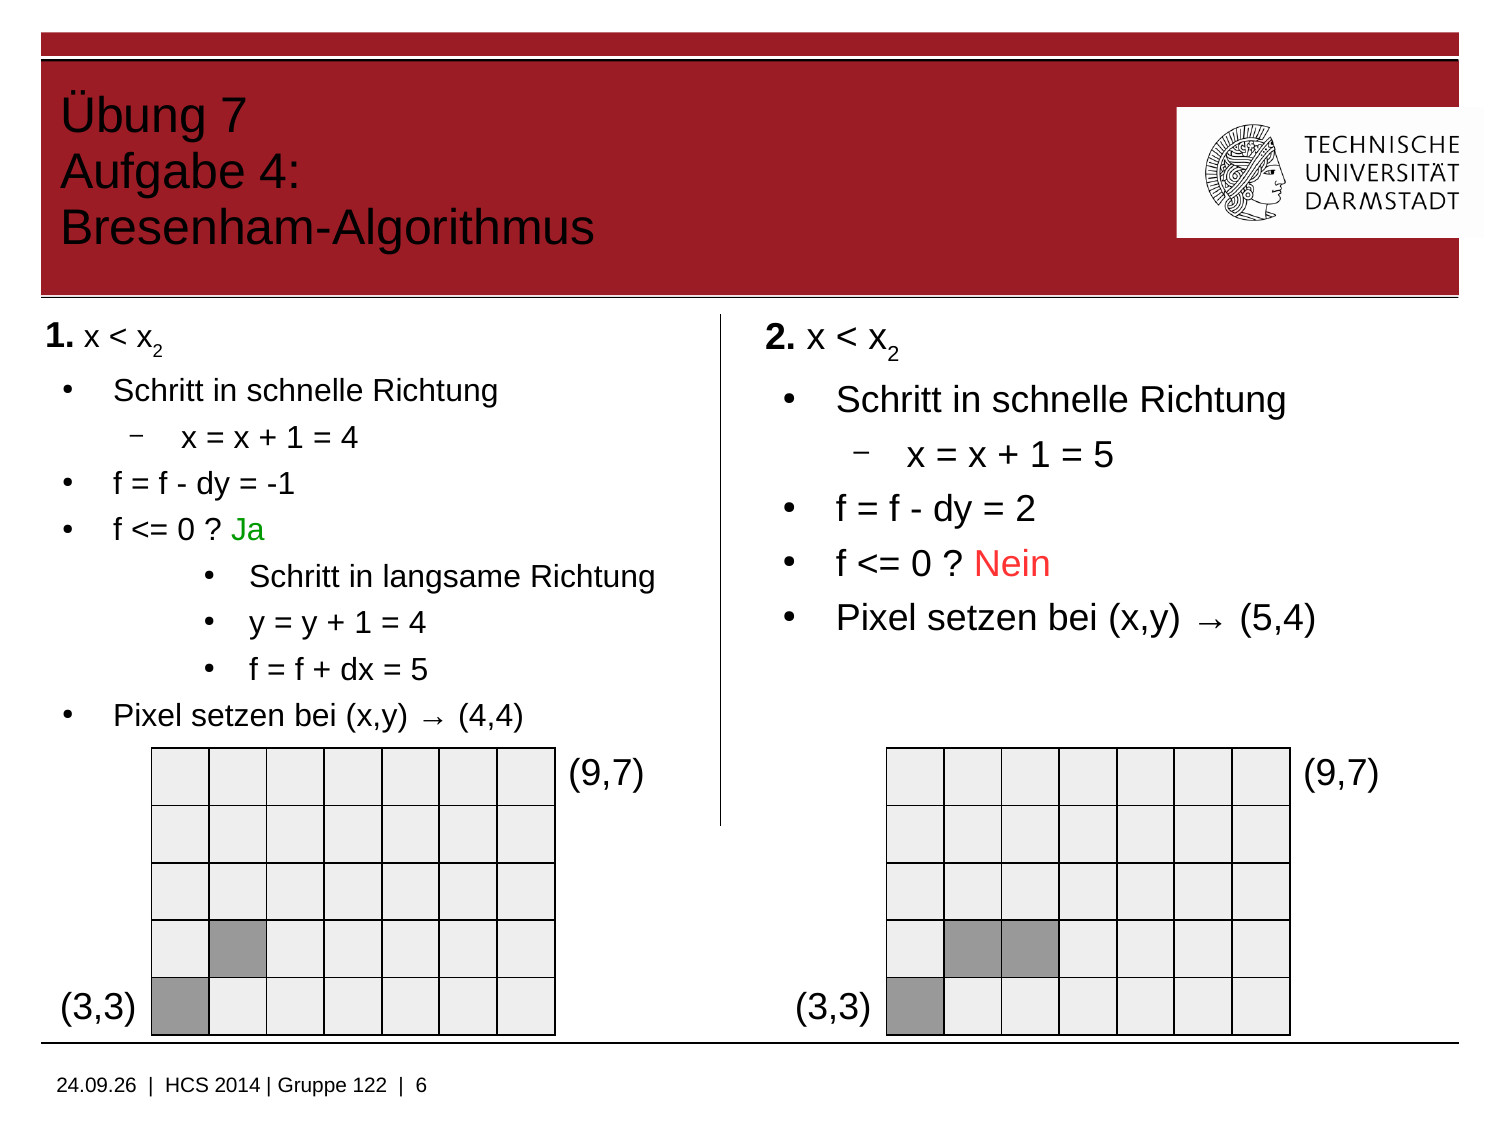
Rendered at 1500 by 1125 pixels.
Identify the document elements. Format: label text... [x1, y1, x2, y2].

table_cell [1118, 978, 1173, 1034]
list 1. x < x2 Schritt in schnelle Richtung x = x + 1 = 4 f = f - dy = -1 f <= 0 ? Ja Schritt in langsame Richtung y = y + 1 = 4 f = f + dx = 5 Pixel setzen bei (x,y) → (4,4) [45, 301, 706, 736]
table_cell [1175, 806, 1231, 862]
table_header [383, 749, 438, 805]
table_header [152, 749, 208, 805]
table_cell [1233, 864, 1289, 919]
table_cell [152, 806, 208, 862]
table_cell [383, 921, 438, 977]
table_cell [1060, 806, 1116, 862]
table_cell [267, 864, 323, 919]
table_cell [1175, 864, 1231, 919]
table_cell [945, 978, 1001, 1034]
table_cell [152, 864, 208, 919]
table_header [1233, 749, 1289, 805]
table_cell [1002, 806, 1058, 862]
table_cell [1060, 864, 1116, 919]
table_cell [267, 978, 323, 1034]
table_cell [945, 806, 1001, 862]
table_header [945, 749, 1001, 805]
table_cell [152, 921, 208, 977]
table_cell [383, 978, 438, 1034]
table_cell [1060, 978, 1116, 1034]
table_cell [440, 921, 496, 977]
table_cell [440, 978, 496, 1034]
table_header [1175, 749, 1231, 805]
table_cell [210, 864, 266, 919]
table_cell [887, 921, 943, 977]
text_box (3,3) [45, 978, 152, 1036]
table_cell [1002, 978, 1058, 1034]
table_cell [887, 978, 943, 1034]
table_cell [498, 864, 554, 919]
table_cell [1002, 864, 1058, 919]
list 2. x < x2 Schritt in schnelle Richtung x = x + 1 = 5 f = f - dy = 2 f <= 0 ? Nein Pixel setzen bei (x,y) → (5,4) [765, 299, 1426, 833]
table_cell [498, 978, 554, 1034]
table_cell [325, 806, 381, 862]
table_cell [210, 806, 266, 862]
table_header [440, 749, 496, 805]
table_cell [945, 921, 1001, 977]
table_cell [383, 864, 438, 919]
table_cell [1060, 921, 1116, 977]
text_box (3,3) [780, 978, 887, 1036]
table_cell [1175, 921, 1231, 977]
table_cell [325, 978, 381, 1034]
table_cell [325, 921, 381, 977]
table_cell [152, 978, 208, 1034]
table_cell [267, 806, 323, 862]
table_header [887, 749, 943, 805]
text_box (9,7) [1288, 743, 1396, 801]
table_cell [945, 864, 1001, 919]
table_cell [267, 921, 323, 977]
table_cell [498, 806, 554, 862]
text_box (9,7) [553, 743, 661, 801]
table_cell [1002, 921, 1058, 977]
table_cell [383, 806, 438, 862]
table_header [1060, 749, 1116, 805]
picture [1176, 107, 1484, 238]
table_header [325, 749, 381, 805]
table_cell [887, 864, 943, 919]
table_cell [1233, 978, 1289, 1034]
table_cell [1118, 806, 1173, 862]
table_header [1002, 749, 1058, 805]
table_cell [1233, 806, 1289, 862]
title Übung 7 Aufgabe 4: Bresenham-Algorithmus [60, 87, 1150, 255]
table_cell [440, 806, 496, 862]
table_cell [1118, 864, 1173, 919]
table_cell [1118, 921, 1173, 977]
table_cell [1233, 921, 1289, 977]
table_header [267, 749, 323, 805]
table_header [210, 749, 266, 805]
table_cell [440, 864, 496, 919]
table_cell [887, 806, 943, 862]
table_cell [325, 864, 381, 919]
table_cell [1175, 978, 1231, 1034]
table_cell [210, 978, 266, 1034]
table_header [498, 749, 554, 805]
table_cell [498, 921, 554, 977]
table_header [1118, 749, 1173, 805]
table_cell [210, 921, 266, 977]
